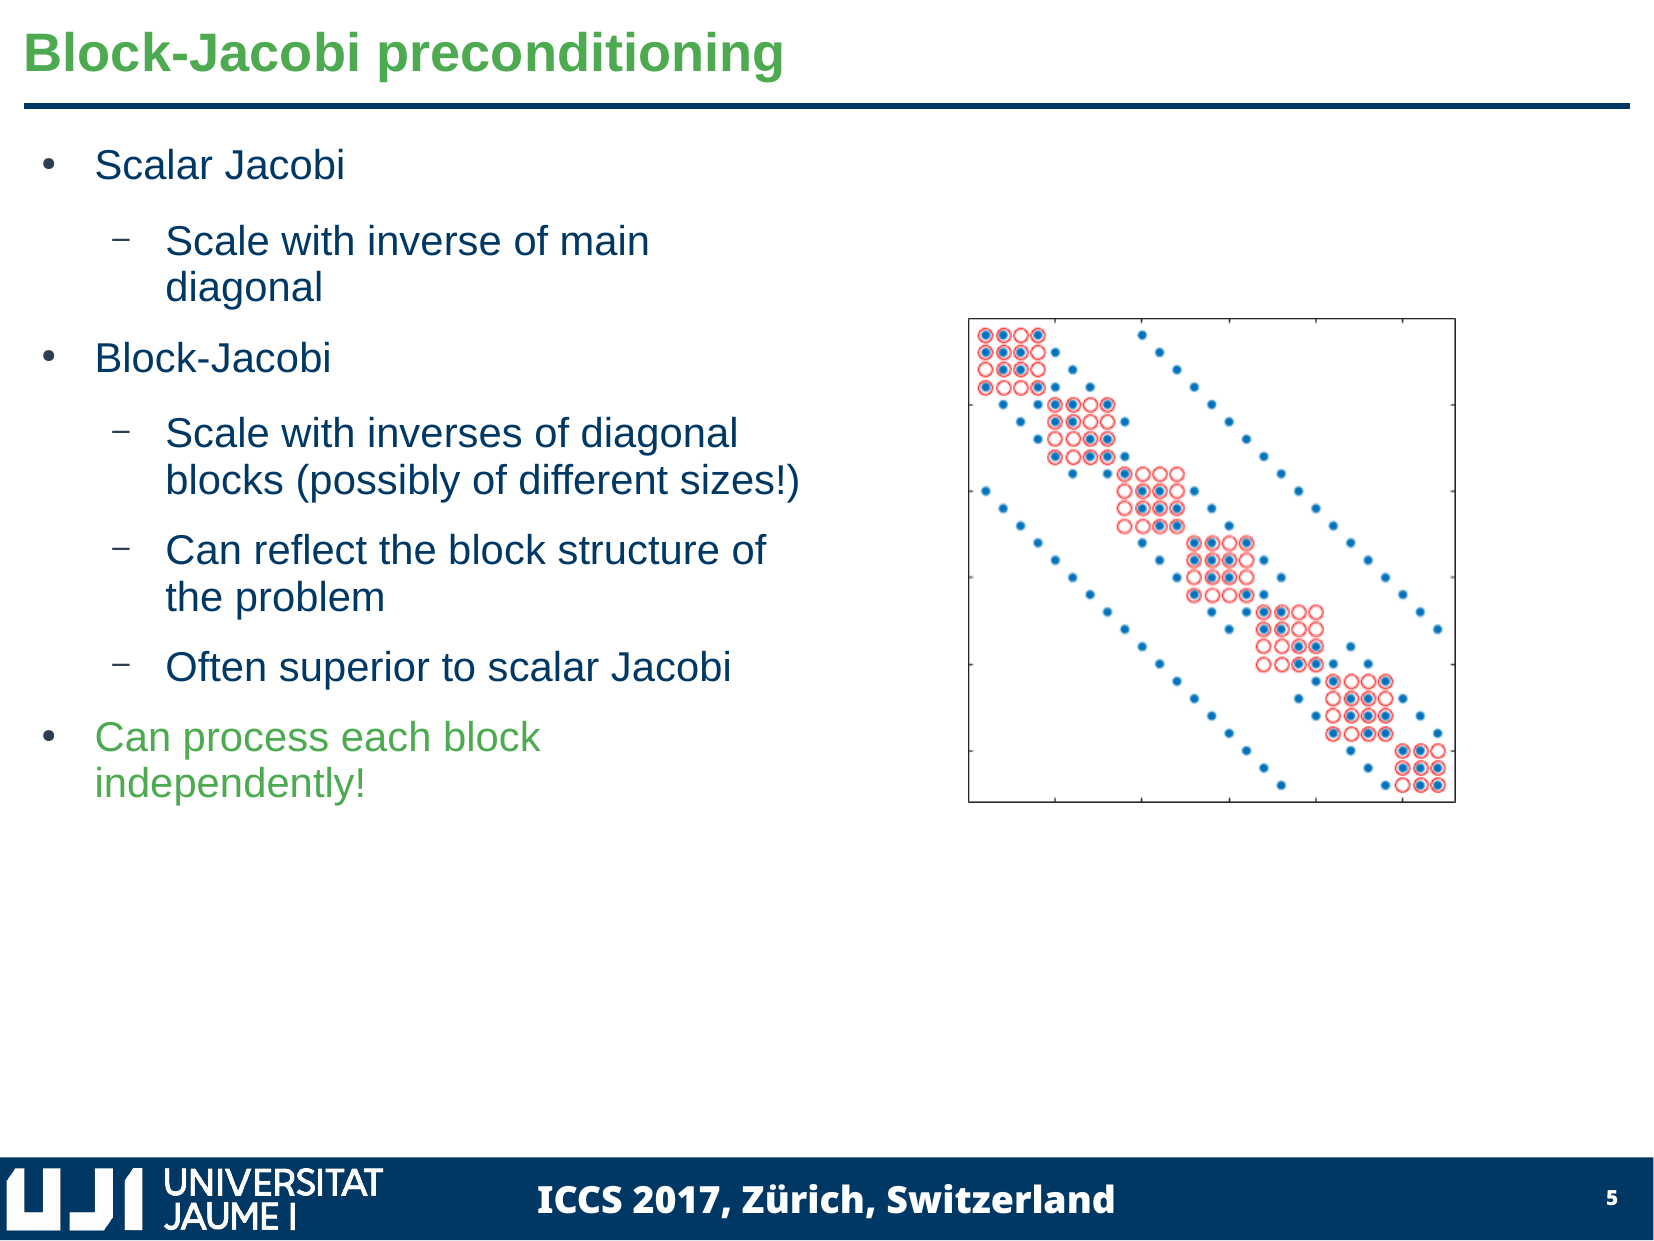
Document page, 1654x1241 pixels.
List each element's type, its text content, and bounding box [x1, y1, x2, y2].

picture [0, 1158, 390, 1241]
title Block-Jacobi preconditioning [23, 0, 1630, 107]
list Scalar Jacobi Scale with inverse of main diagonal Block-Jacobi Scale with inverses of diagonal blocks (possibly of different sizes!) Can reflect the block structure of the problem Often superior to scalar Jacobi Can process each block independently! [23, 141, 808, 1134]
picture [968, 318, 1456, 803]
